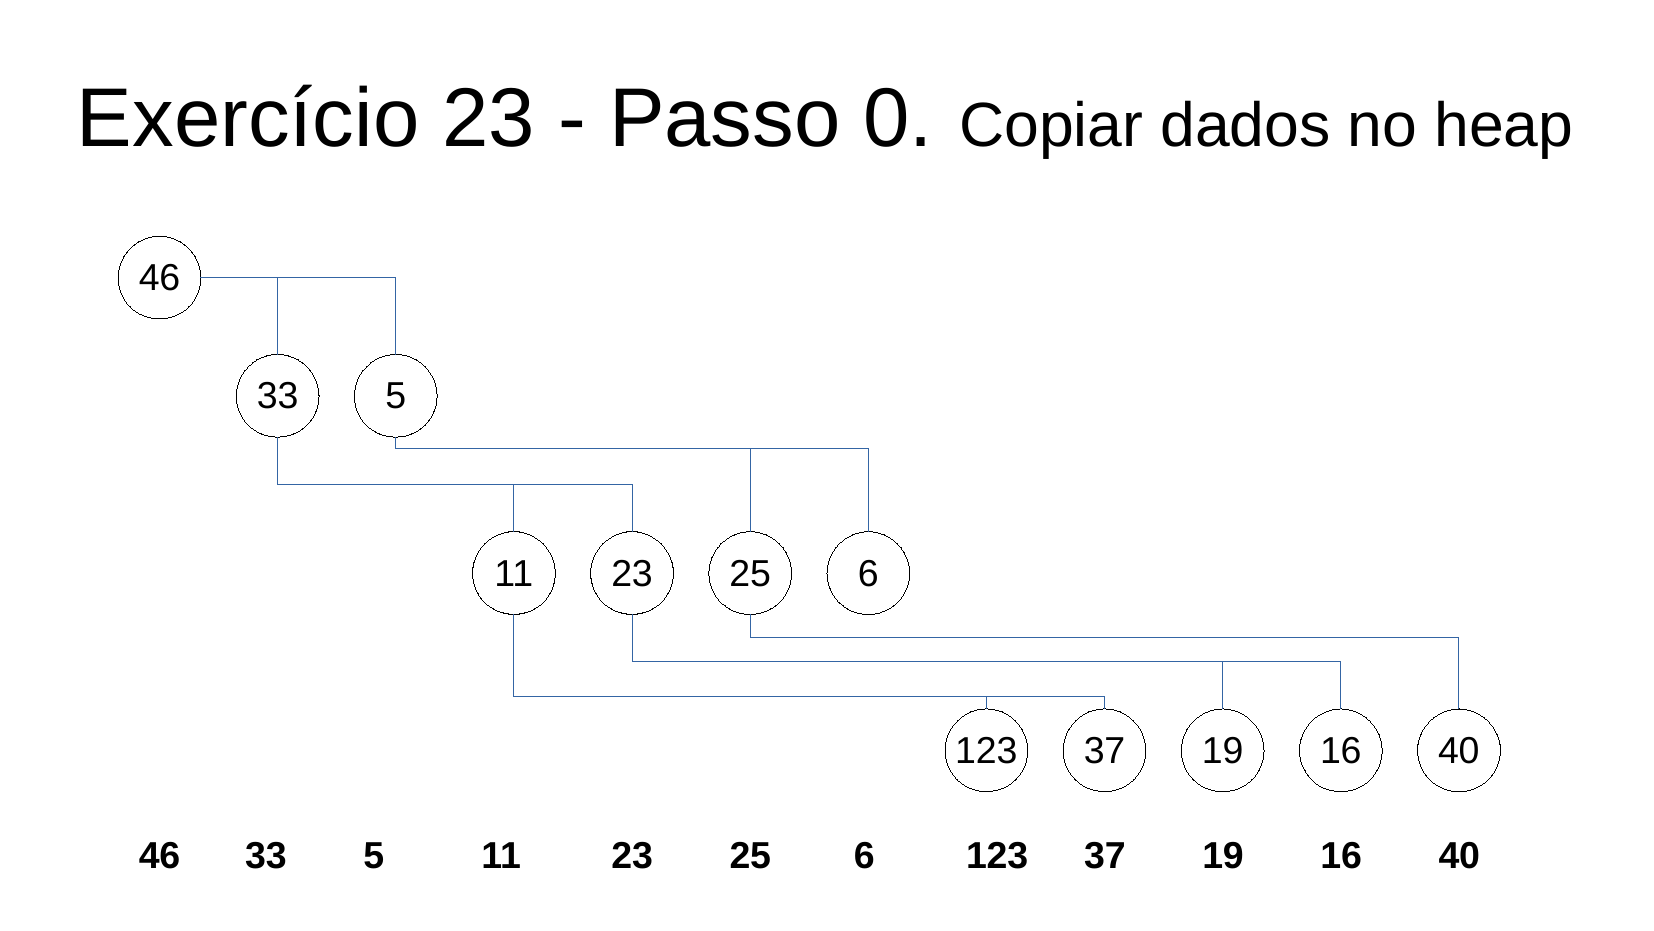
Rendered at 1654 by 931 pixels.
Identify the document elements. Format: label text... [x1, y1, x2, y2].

text_box 40 [1423, 826, 1496, 884]
text_box 40 [1417, 708, 1501, 792]
text_box 33 [236, 354, 320, 438]
text_box 23 [590, 531, 674, 615]
text_box 11 [472, 531, 556, 615]
text_box 46 [124, 826, 196, 884]
text_box 37 [1069, 826, 1141, 884]
text_box 123 [951, 826, 1044, 884]
text_box 5 [354, 354, 438, 438]
text_box 19 [1187, 826, 1259, 884]
text_box 37 [1063, 708, 1146, 792]
text_box 46 [118, 236, 201, 319]
text_box 6 [838, 826, 890, 884]
text_box 6 [826, 531, 910, 615]
text_box 19 [1181, 708, 1265, 792]
text_box 11 [466, 826, 536, 884]
text_box 25 [708, 531, 792, 615]
text_box 16 [1305, 826, 1377, 884]
text_box 25 [714, 826, 787, 884]
title Exercício 23 - Passo 0. Copiar dados no heap [76, 28, 1589, 201]
text_box 23 [596, 826, 668, 884]
text_box 5 [348, 826, 399, 884]
text_box 16 [1299, 708, 1383, 792]
text_box 33 [230, 826, 302, 884]
text_box 123 [945, 708, 1028, 792]
